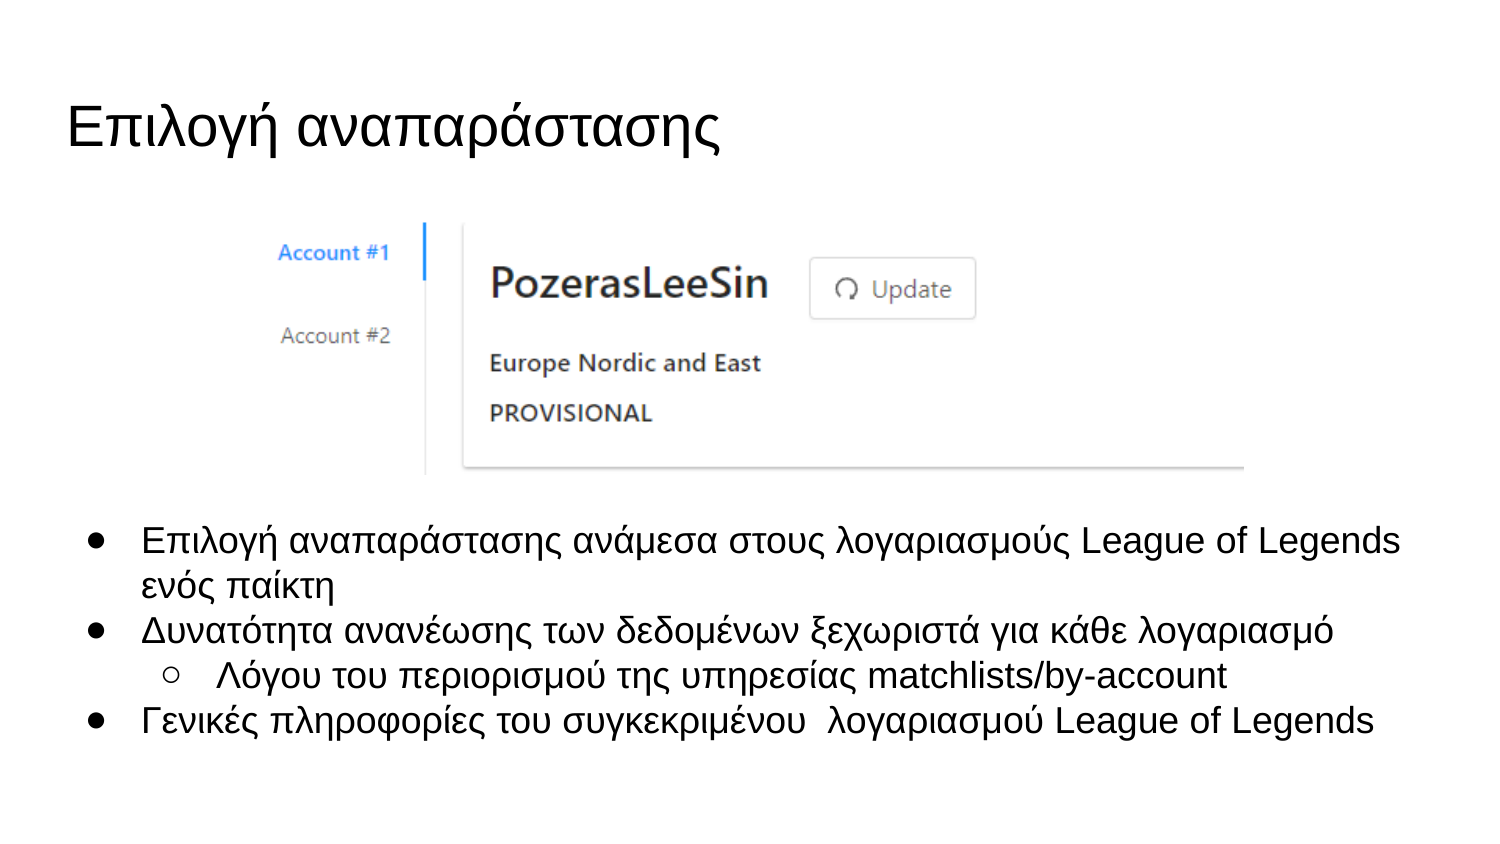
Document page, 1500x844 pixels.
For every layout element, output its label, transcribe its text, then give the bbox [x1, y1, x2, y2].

picture [256, 193, 1244, 475]
text_box Επιλογή αναπαράστασης ανάμεσα στους λογαριασμούς League of Legends ενός παίκτη Δυνατότητα ανανέωσης των δεδομένων ξεχωριστά για κάθε λογαριασμό Λόγου του περιορισμού της υπηρεσίας matchlists/by-account Γενικές πληροφορίες του συγκεκριμένου λογαριασμού League of Legends [51, 500, 1449, 813]
title Επιλογή αναπαράστασης [51, 72, 1449, 167]
